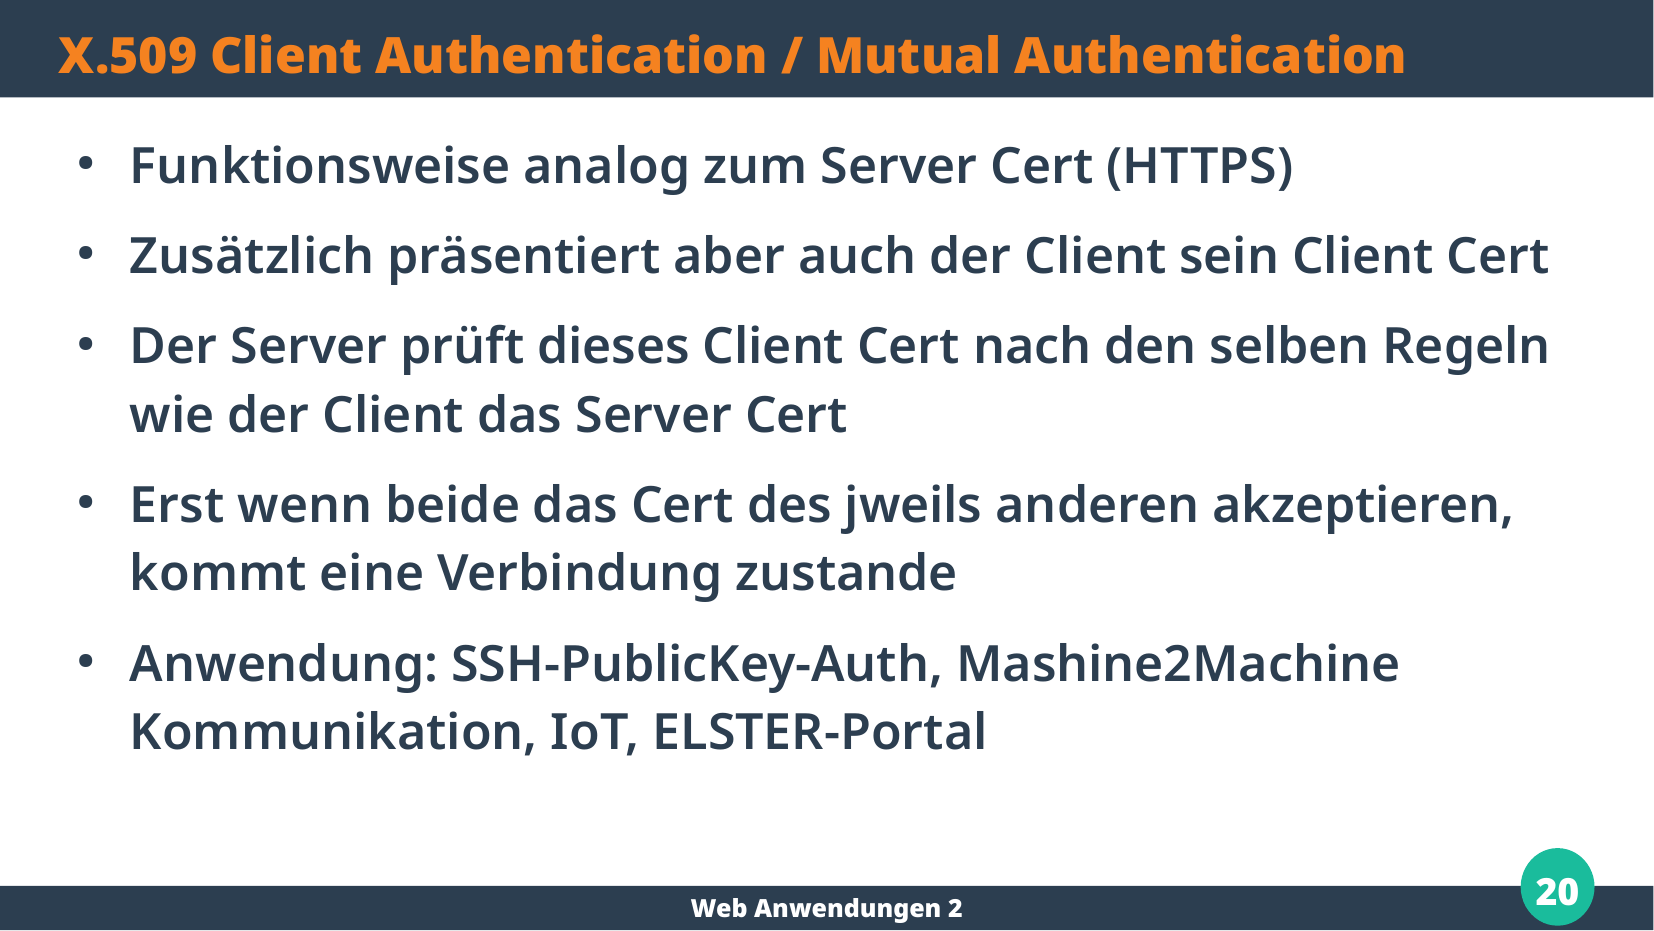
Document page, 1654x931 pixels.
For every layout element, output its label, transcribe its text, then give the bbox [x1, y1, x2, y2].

list Funktionsweise analog zum Server Cert (HTTPS) Zusätzlich präsentiert aber auch der Client sein Client Cert Der Server prüft dieses Client Cert nach den selben Regeln wie der Client das Server Cert Erst wenn beide das Cert des jweils anderen akzeptieren, kommt eine Verbindung zustande Anwendung: SSH-PublicKey-Auth, Mashine2Machine Kommunikation, IoT, ELSTER-Portal [59, 129, 1595, 864]
title X.509 Client Authentication / Mutual Authentication [59, 8, 1595, 89]
